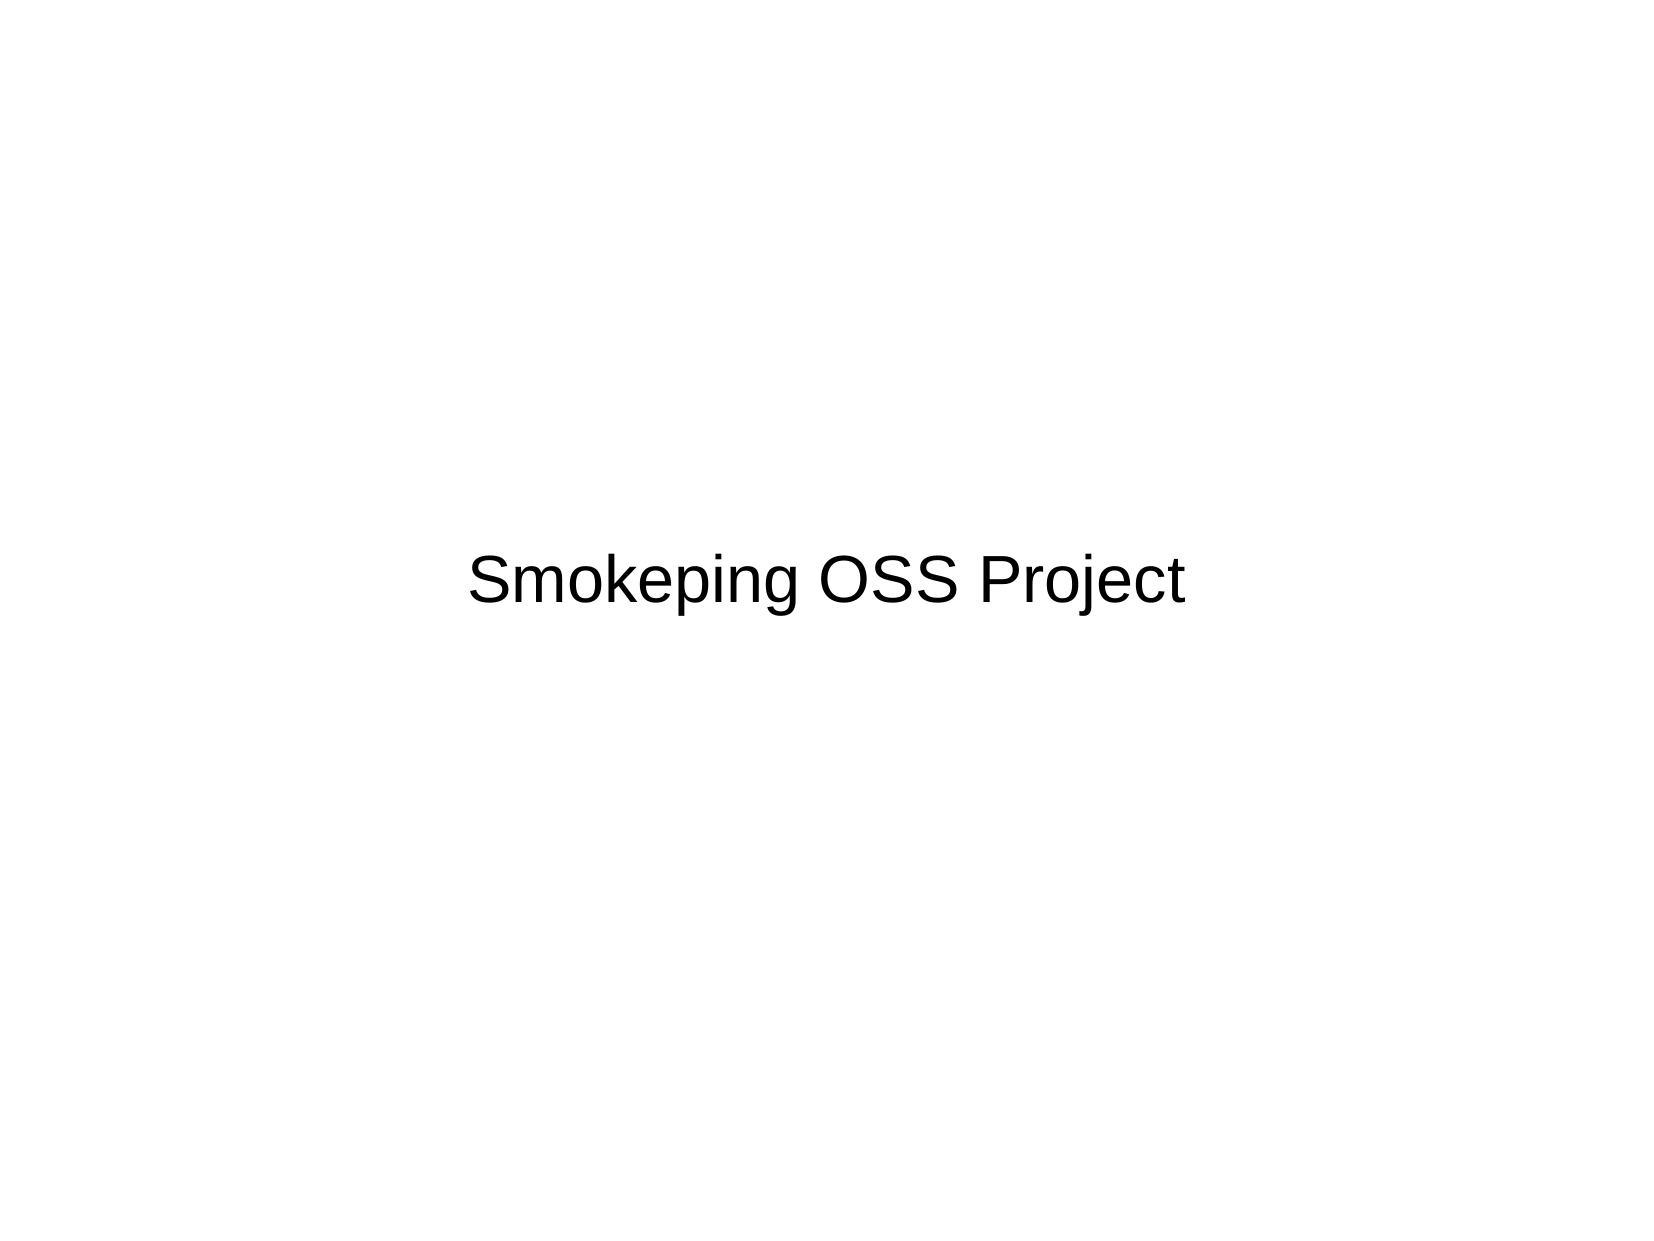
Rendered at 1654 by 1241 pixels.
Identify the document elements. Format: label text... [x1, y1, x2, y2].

subtitle Smokeping OSS Project [82, 49, 1571, 1109]
